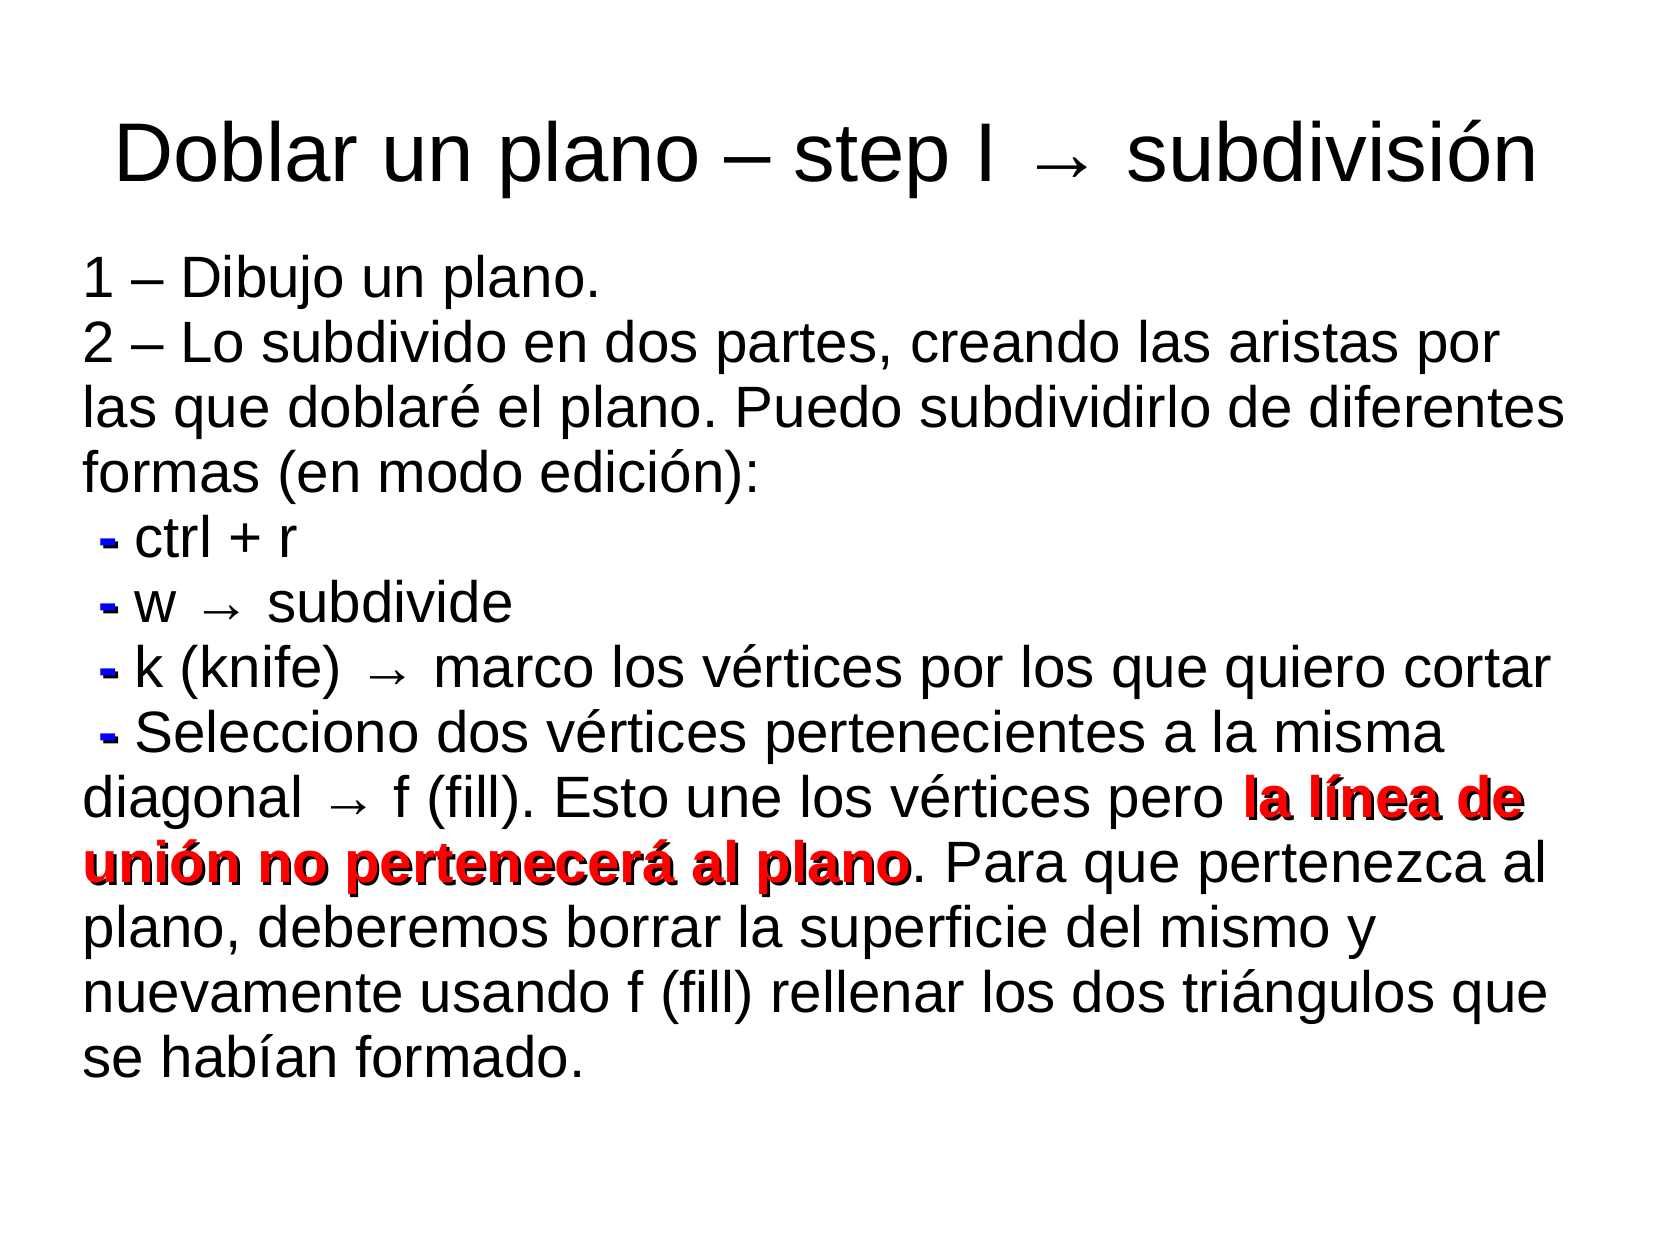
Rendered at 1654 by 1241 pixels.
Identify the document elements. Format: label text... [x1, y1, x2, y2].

title Doblar un plano – step I → subdivisión [82, 49, 1571, 243]
subtitle 1 – Dibujo un plano. 2 – Lo subdivido en dos partes, creando las aristas por las que doblaré el plano. Puedo subdividirlo de diferentes formas (en modo edición): - ctrl + r - w → subdivide - k (knife) → marco los vértices por los que quiero cortar - Selecciono dos vértices pertenecientes a la misma diagonal → f (fill). Esto une los vértices pero la línea de unión no pertenecerá al plano. Para que pertenezca al plano, deberemos borrar la superficie del mismo y nuevamente usando f (fill) rellenar los dos triángulos que se habían formado. [82, 243, 1571, 1092]
